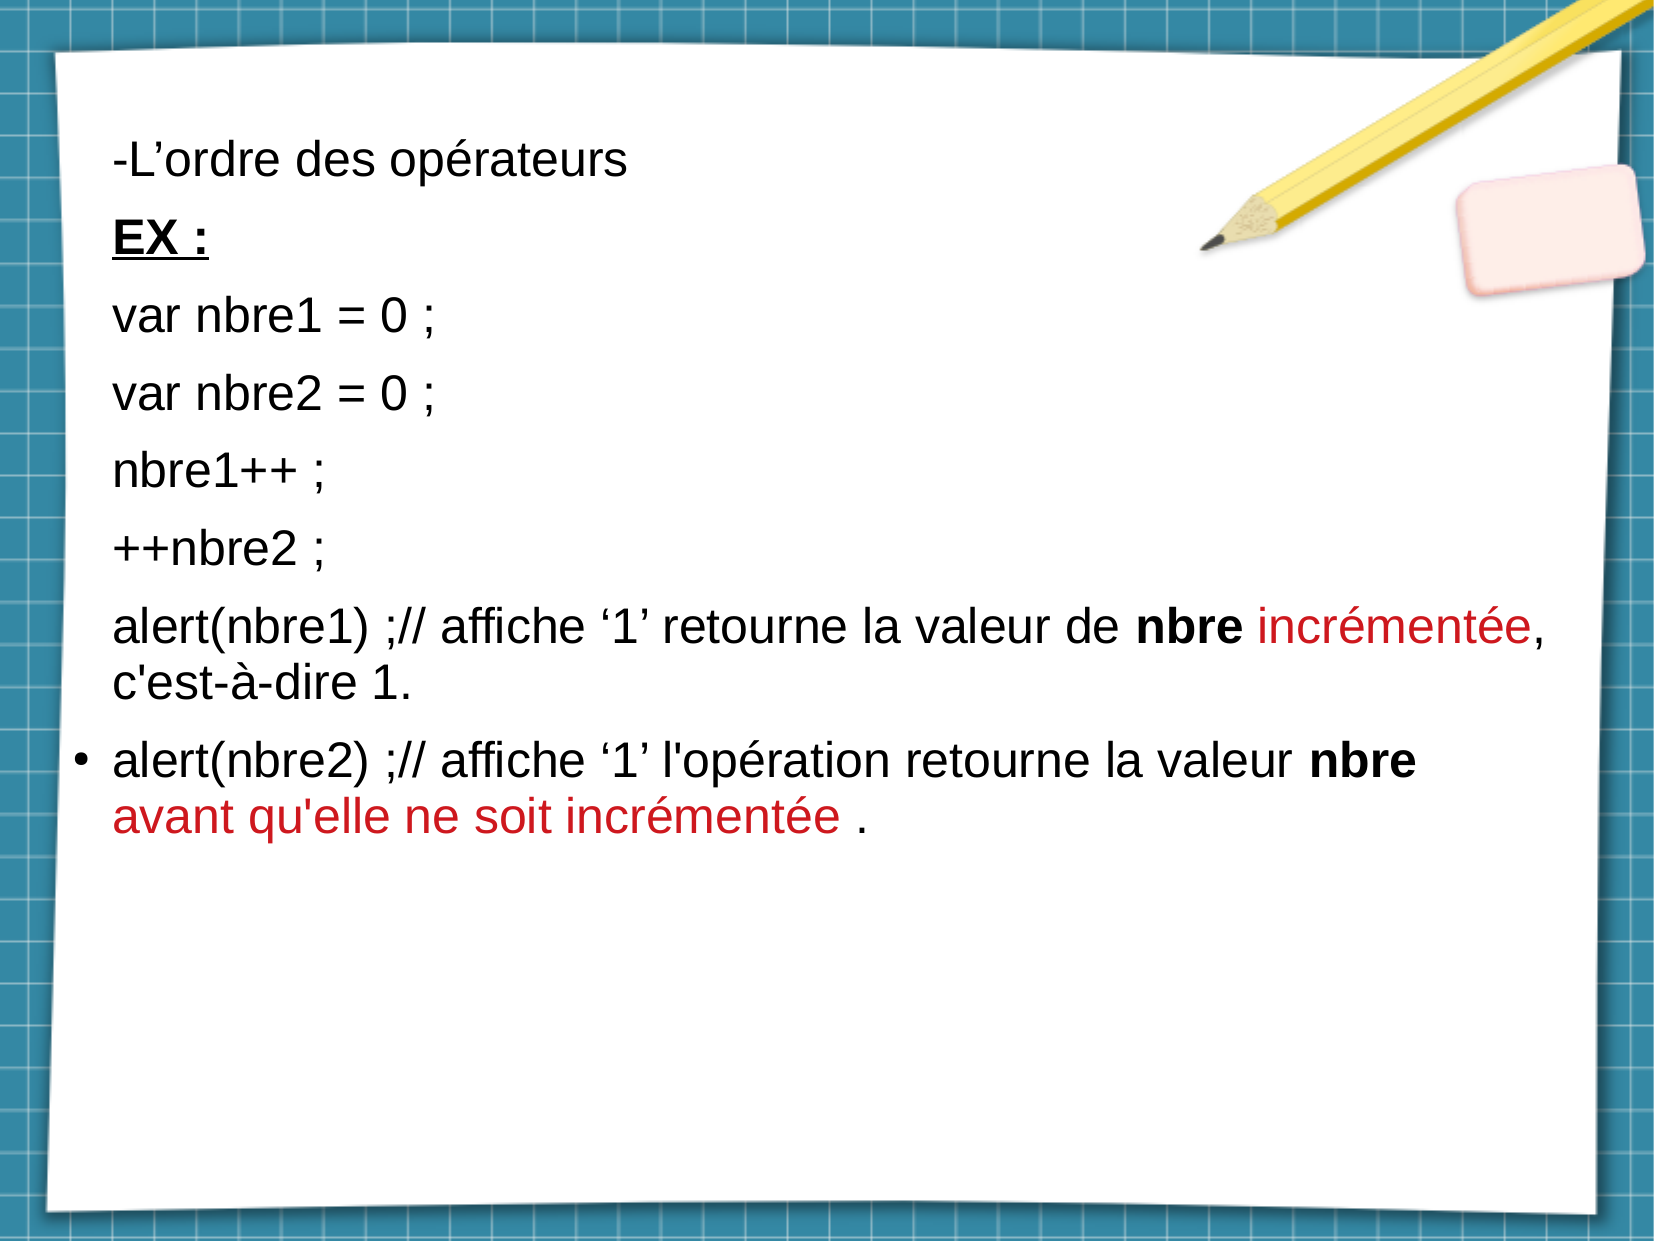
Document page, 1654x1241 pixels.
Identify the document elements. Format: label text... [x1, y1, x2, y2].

list -L’ordre des opérateurs EX : var nbre1 = 0 ; var nbre2 = 0 ; nbre1++ ; ++nbre2 ; alert(nbre1) ;// affiche ‘1’ retourne la valeur de nbre incrémentée, c'est-à-dire 1. alert(nbre2) ;// affiche ‘1’ l'opération retourne la valeur nbre avant qu'elle ne soit incrémentée . [59, 131, 1548, 851]
picture [0, 0, 1654, 1241]
